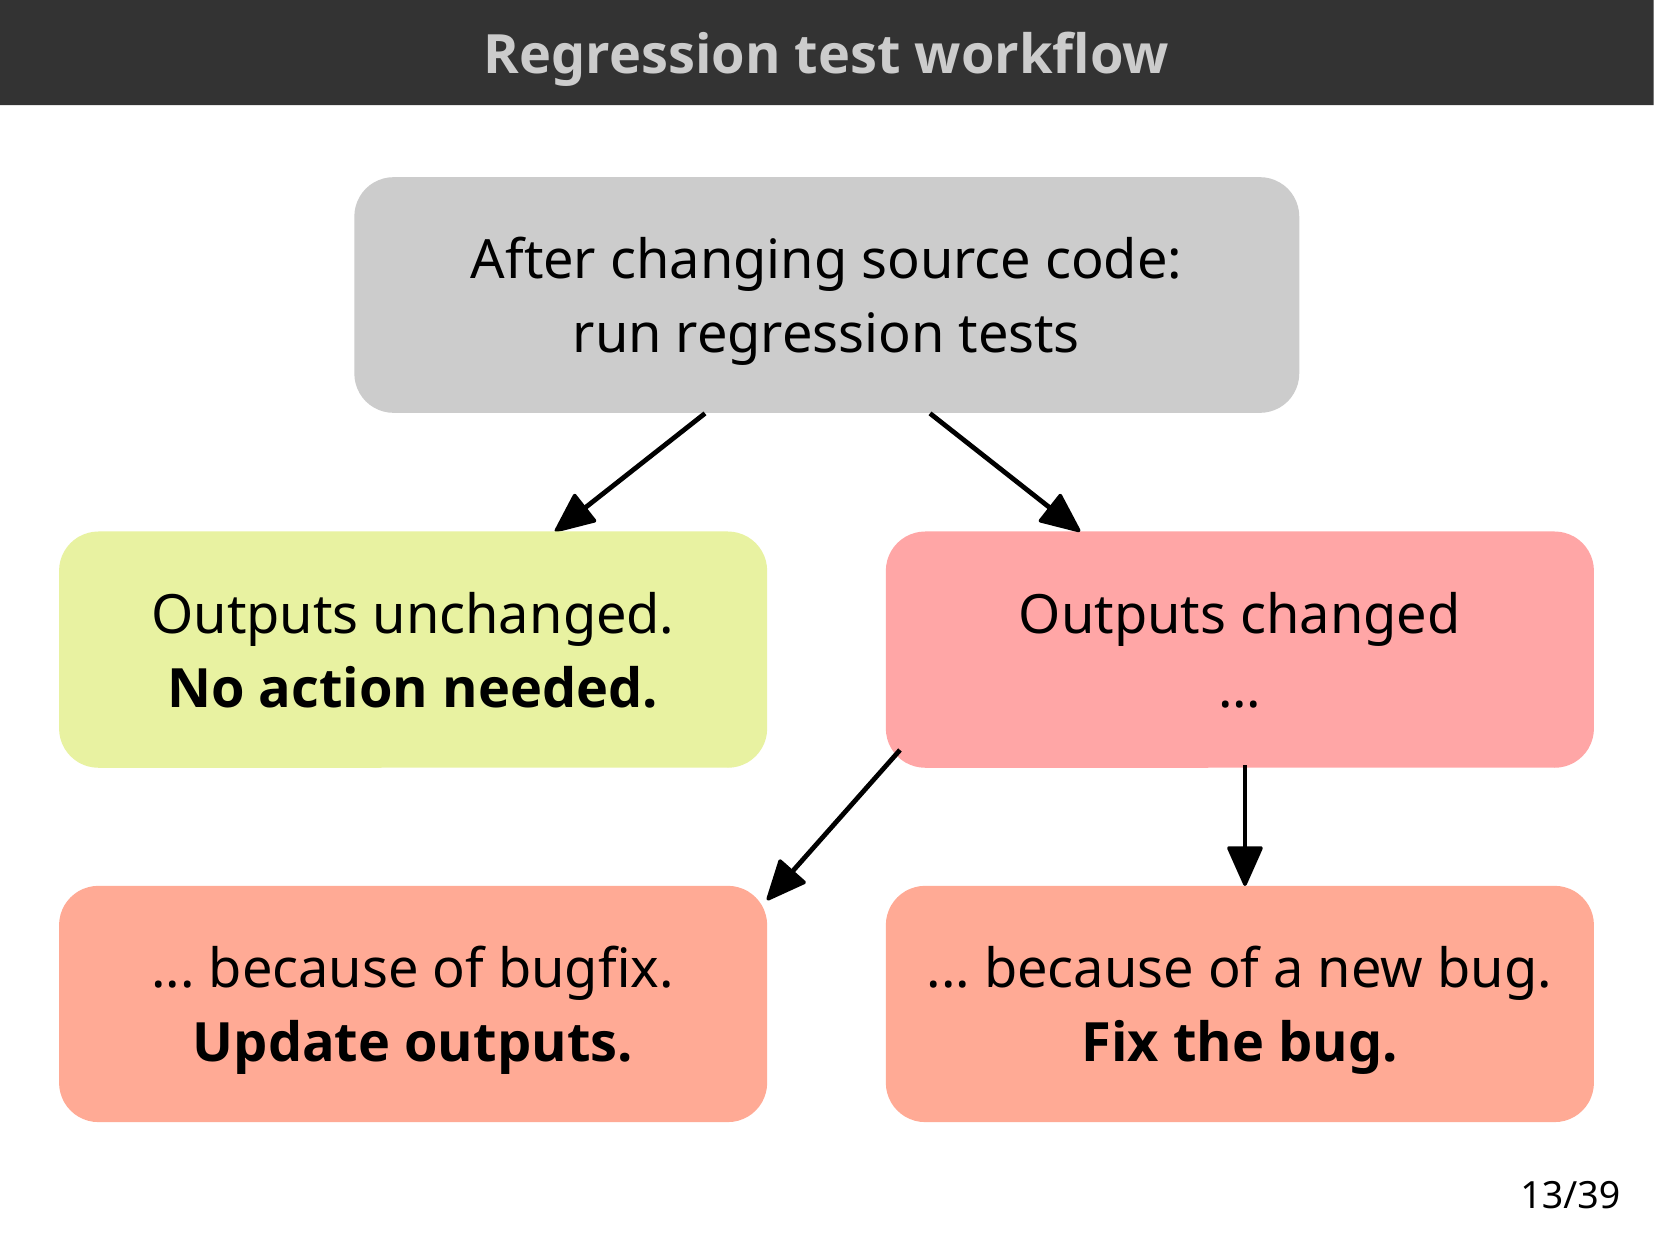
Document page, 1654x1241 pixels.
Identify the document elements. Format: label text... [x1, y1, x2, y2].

title Regression test workflow [0, 0, 1654, 106]
text_box After changing source code: run regression tests [354, 177, 1300, 413]
text_box ... because of bugfix. Update outputs. [59, 885, 768, 1123]
text_box Outputs unchanged. No action needed. [59, 531, 768, 768]
text_box ... because of a new bug. Fix the bug. [885, 885, 1594, 1123]
text_box Outputs changed ... [885, 531, 1594, 768]
